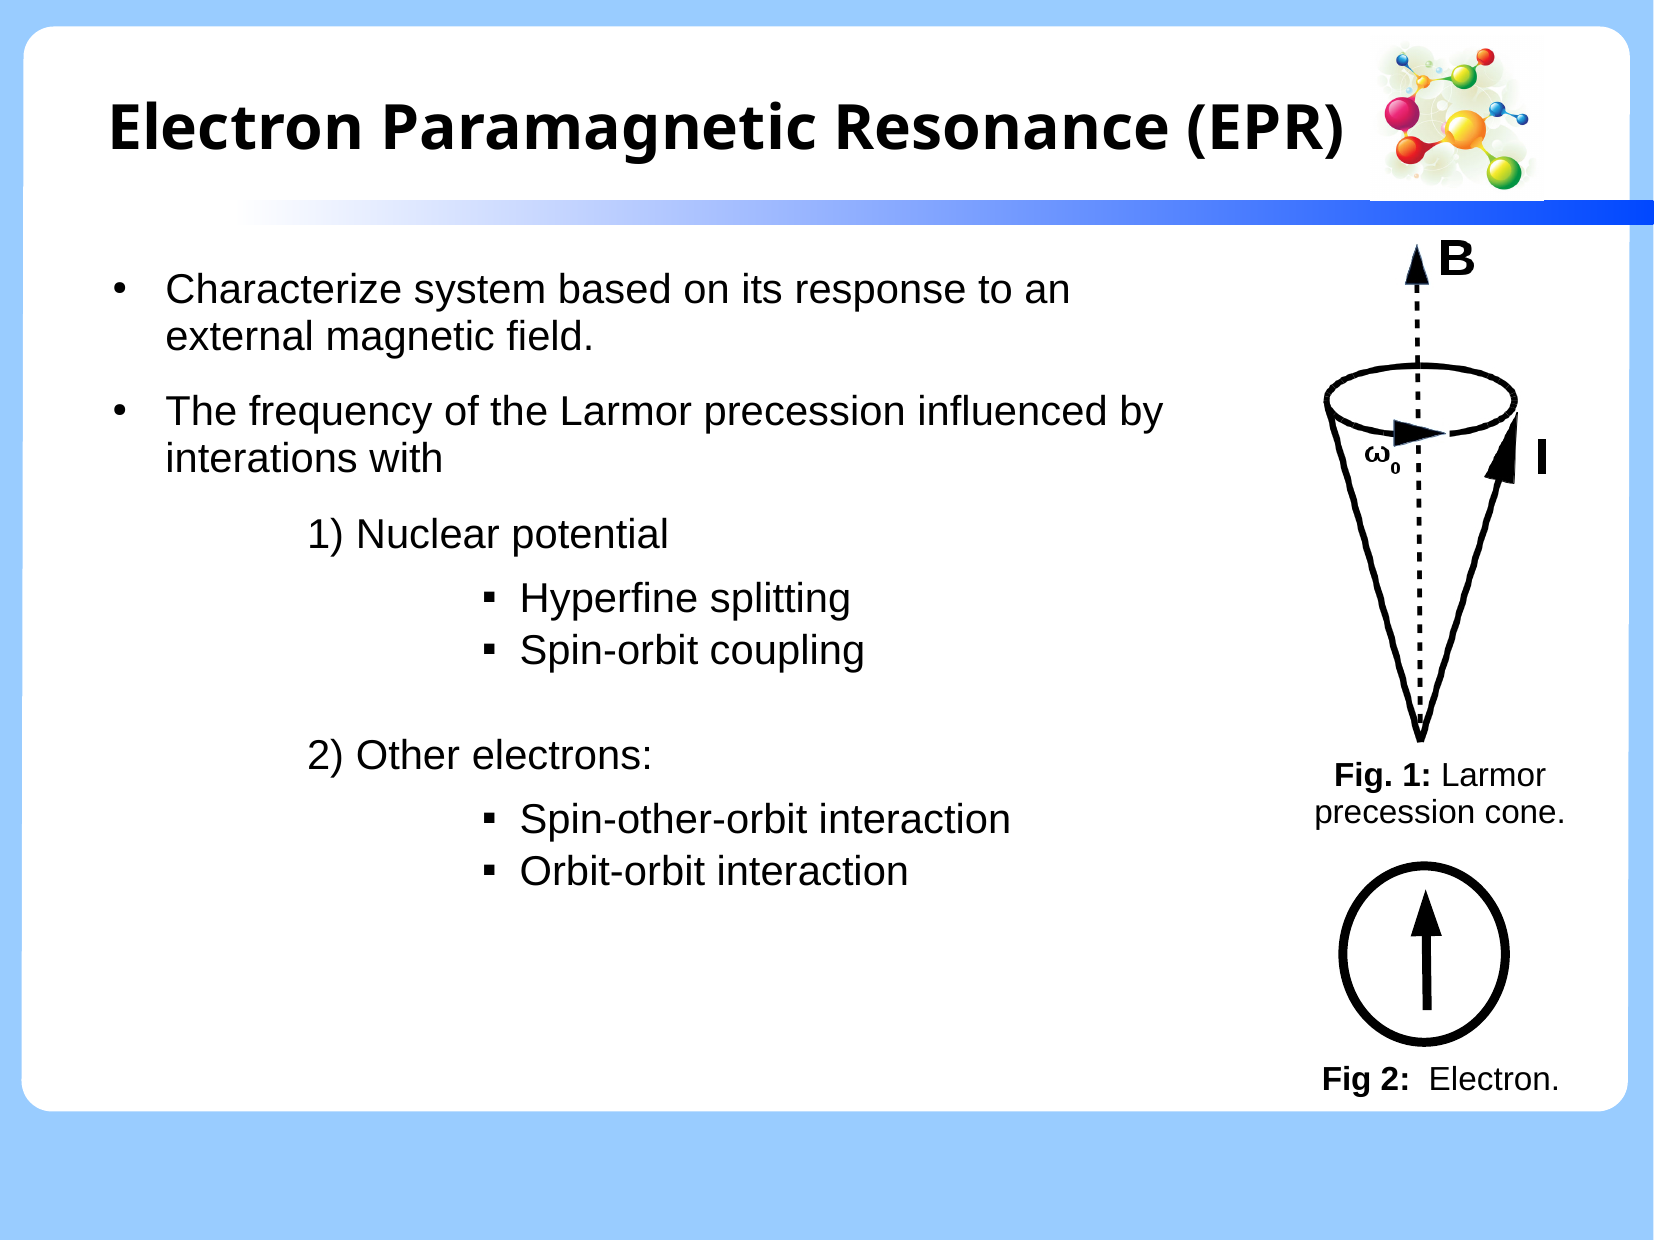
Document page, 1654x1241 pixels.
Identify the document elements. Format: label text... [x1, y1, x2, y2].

text_box Fig 2: Electron. [1307, 1053, 1617, 1106]
picture [1319, 240, 1548, 746]
picture [1370, 35, 1544, 201]
text_box [1342, 865, 1506, 1043]
list Characterize system based on its response to an external magnetic field. The frequency of the Larmor precession influenced by interations with 1) Nuclear potential Hyperfine splitting Spin-orbit coupling 2) Other electrons: Spin-other-orbit interaction Orbit-orbit interaction [94, 265, 1179, 1093]
title Electron Paramagnetic Resonance (EPR) [82, 49, 1370, 201]
text_box Fig. 1: Larmor precession cone. [1290, 748, 1591, 838]
